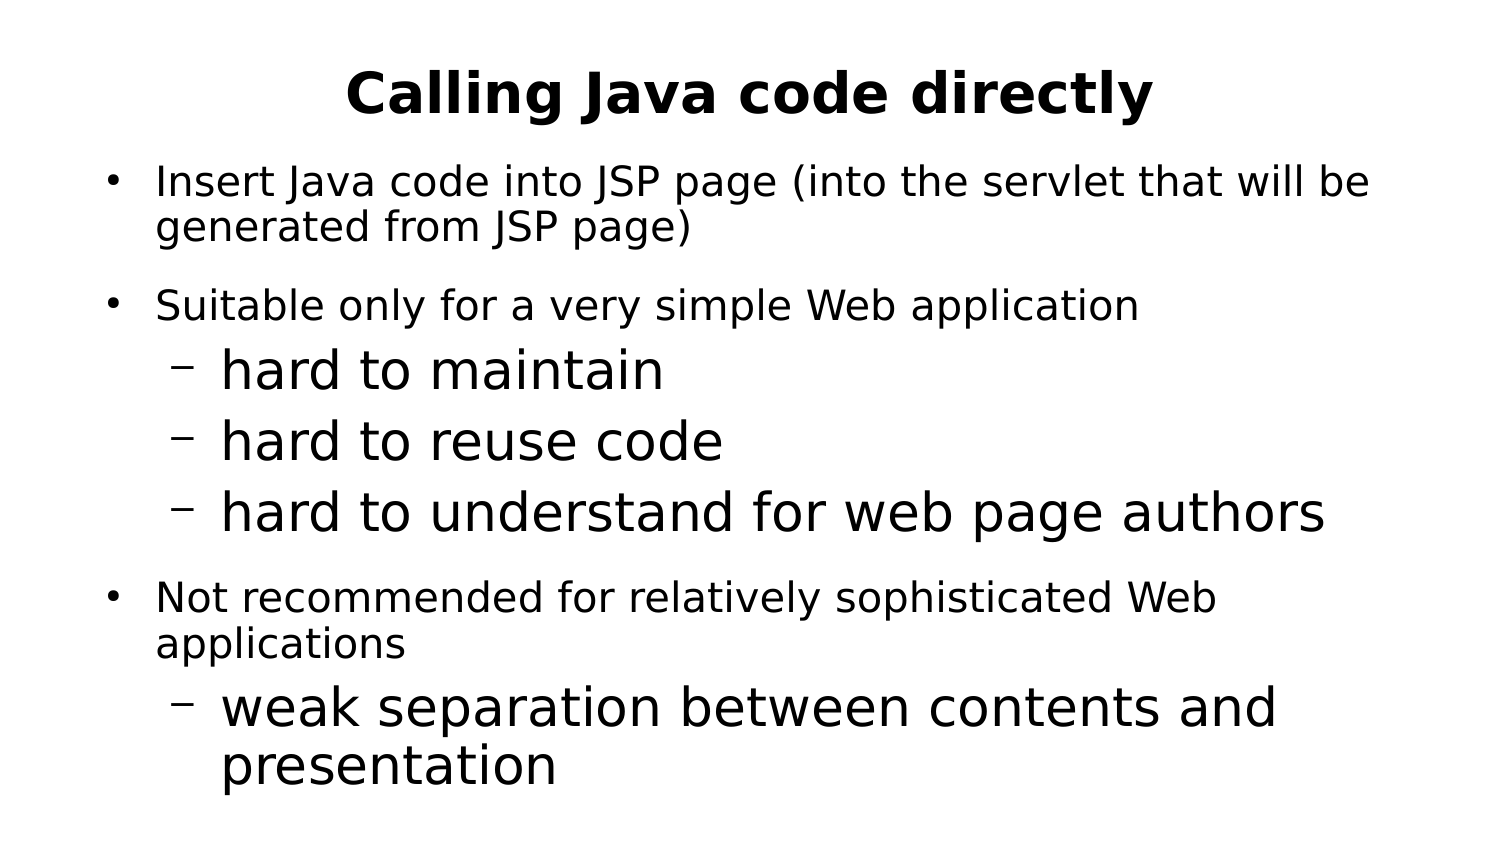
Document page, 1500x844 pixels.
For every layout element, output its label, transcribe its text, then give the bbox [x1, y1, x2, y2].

title Calling Java code directly [75, 33, 1425, 133]
list Insert Java code into JSP page (into the servlet that will be generated from JSP page) Suitable only for a very simple Web application hard to maintain hard to reuse code hard to understand for web page authors Not recommended for relatively sophisticated Web applications weak separation between contents and presentation [75, 153, 1395, 807]
